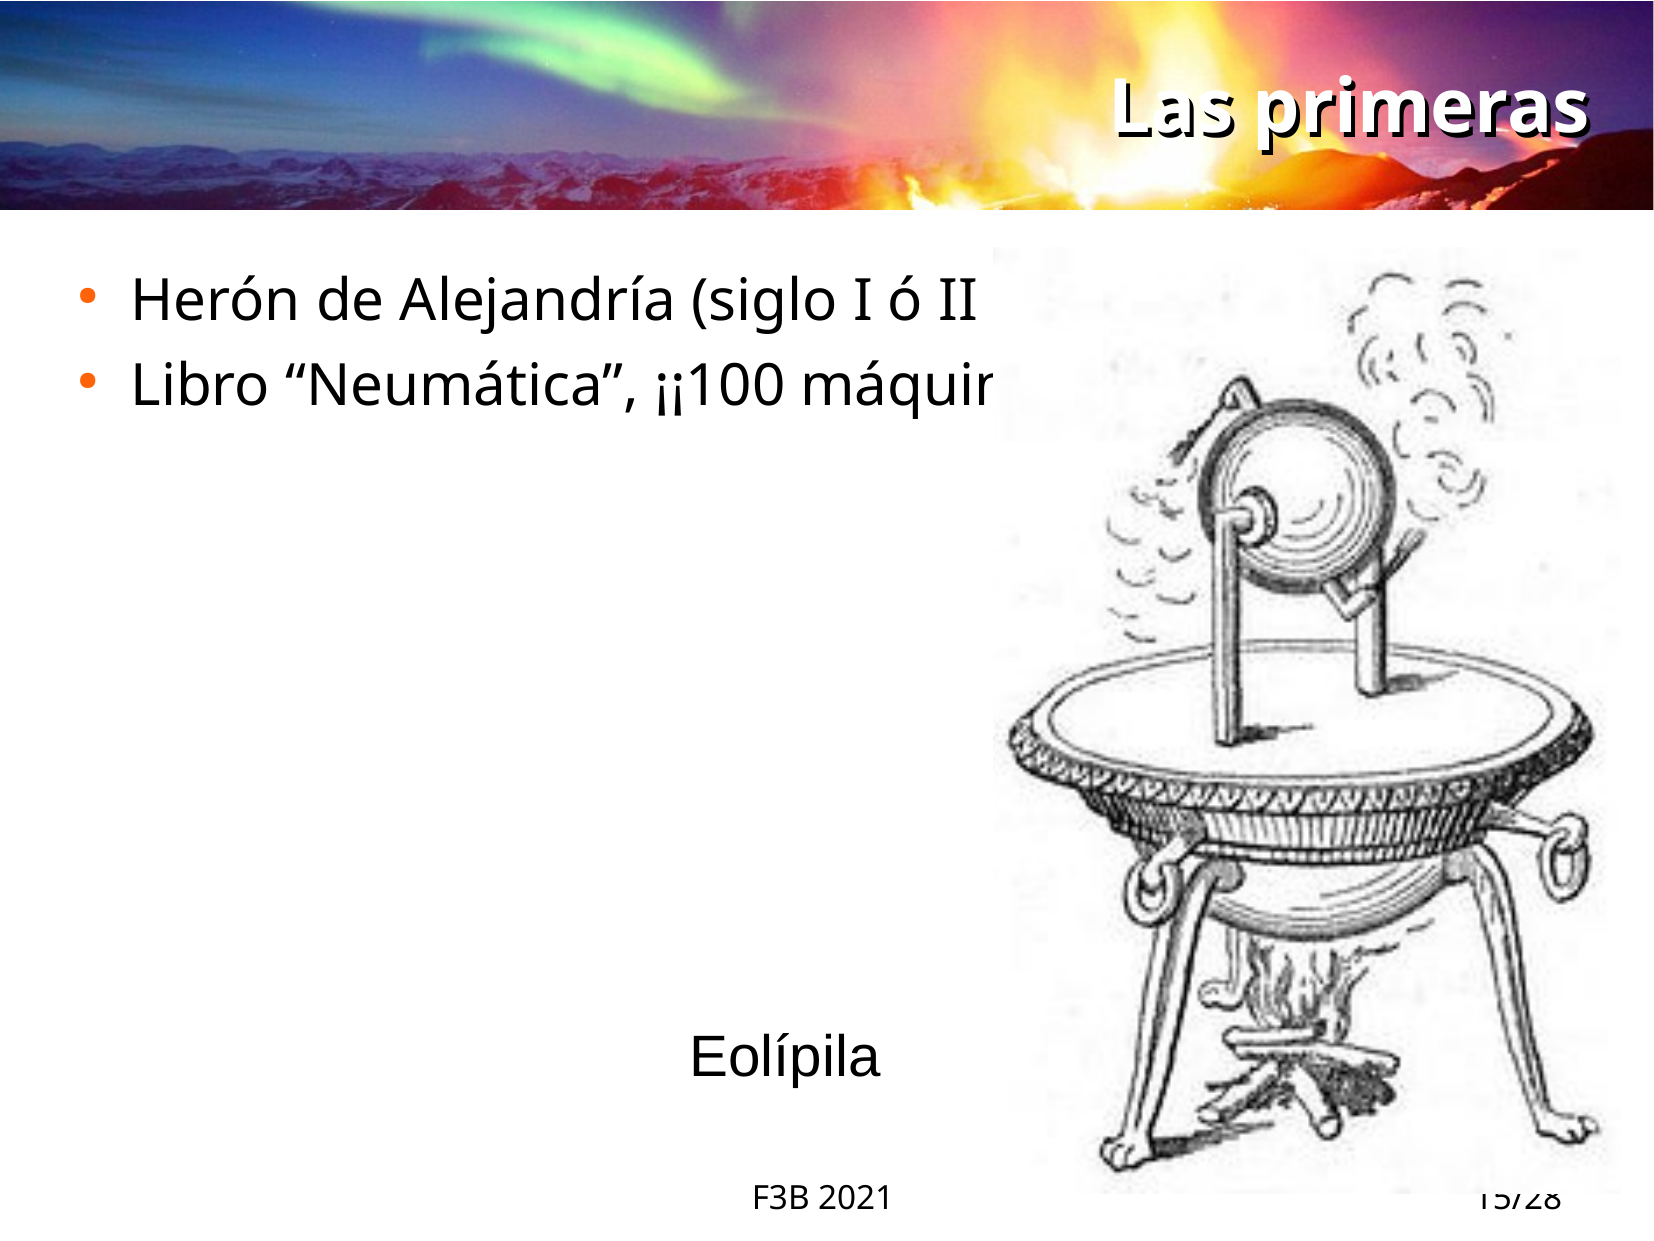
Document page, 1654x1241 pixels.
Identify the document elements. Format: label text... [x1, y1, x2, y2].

title Las primeras [45, 15, 1606, 191]
list Herón de Alejandría (siglo I ó II a.C.) Libro “Neumática”, ¡¡100 máquinas!! [45, 255, 993, 1156]
picture [0, 1, 1654, 210]
text_box Eolípila [674, 1010, 962, 1097]
picture [993, 247, 1621, 1195]
